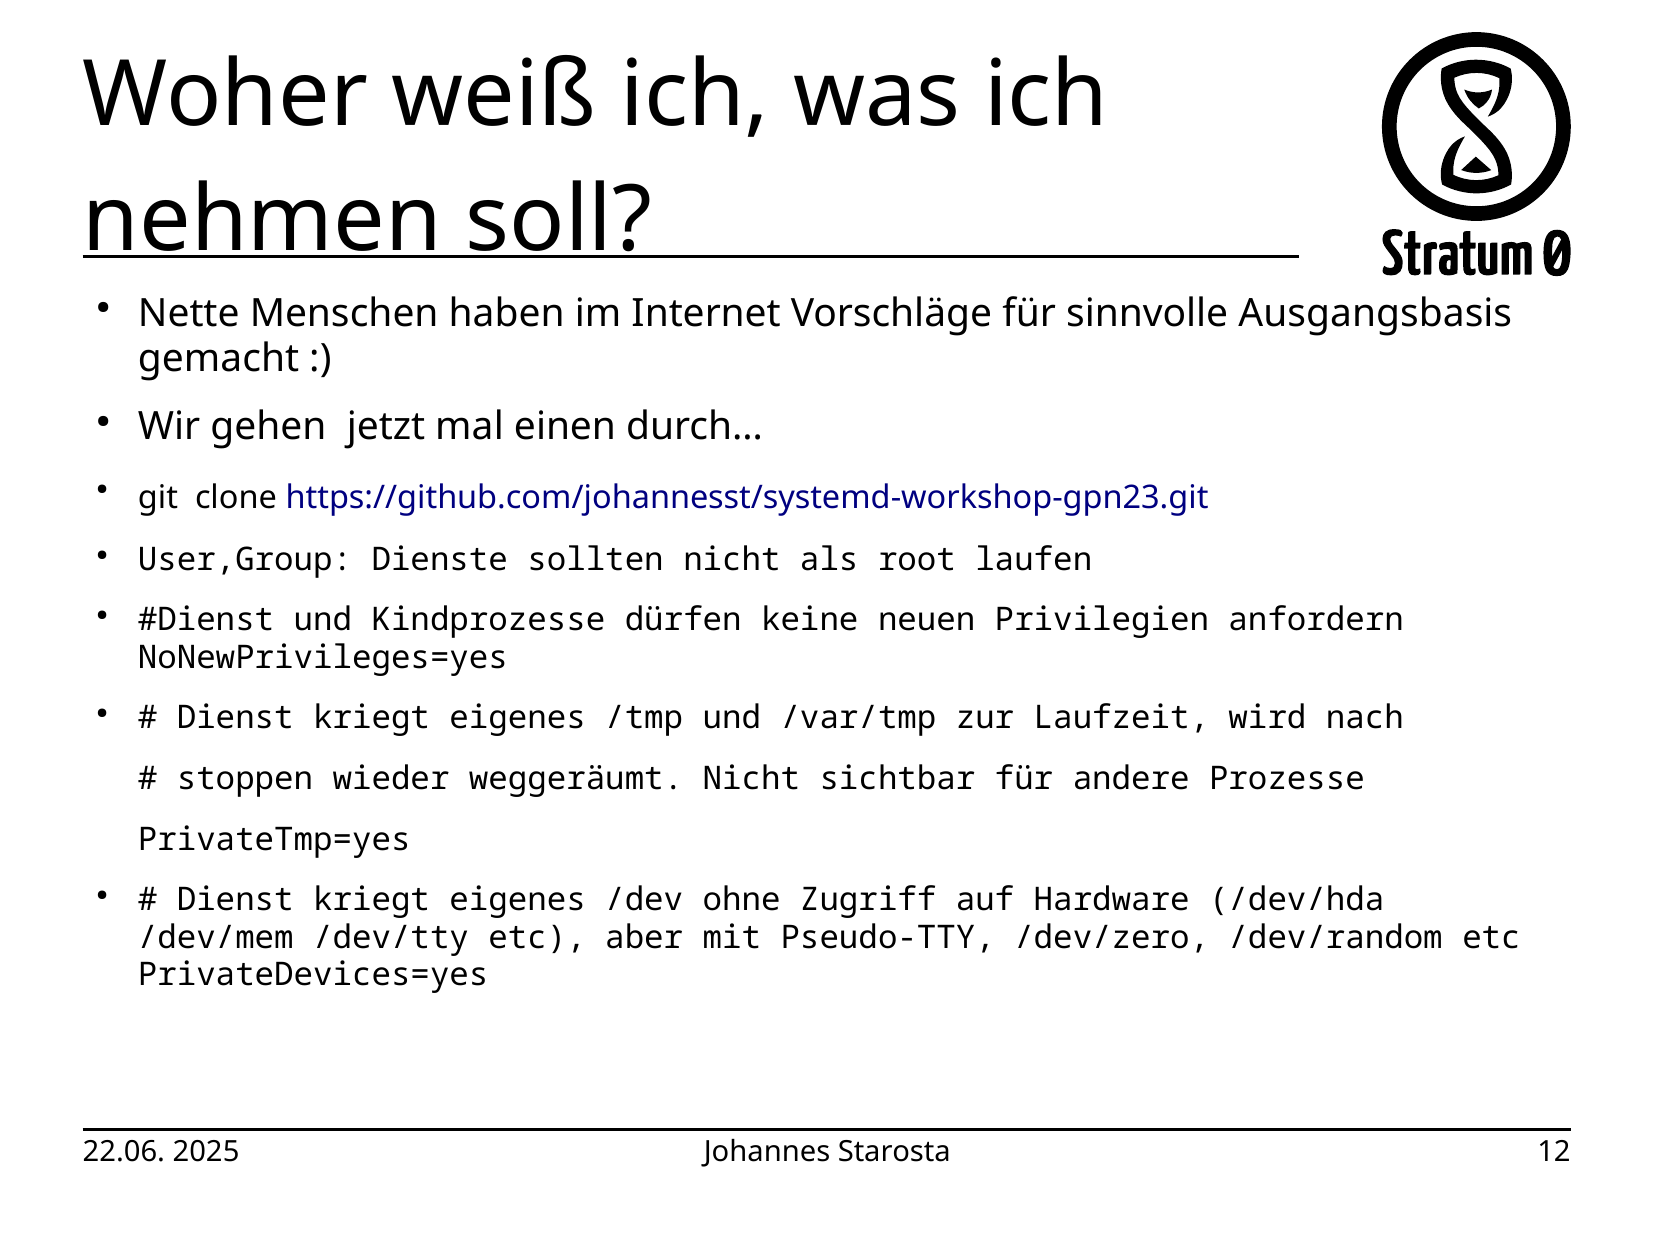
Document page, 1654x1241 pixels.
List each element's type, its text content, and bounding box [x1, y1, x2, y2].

title Woher weiß ich, was ich nehmen soll? [82, 49, 1300, 257]
list Nette Menschen haben im Internet Vorschläge für sinnvolle Ausgangsbasis gemacht :) Wir gehen jetzt mal einen durch… git clone https://github.com/johannesst/systemd-workshop-gpn23.git User,Group: Dienste sollten nicht als root laufen #Dienst und Kindprozesse dürfen keine neuen Privilegien anfordern NoNewPrivileges=yes # Dienst kriegt eigenes /tmp und /var/tmp zur Laufzeit, wird nach # stoppen wieder weggeräumt. Nicht sichtbar für andere Prozesse PrivateTmp=yes # Dienst kriegt eigenes /dev ohne Zugriff auf Hardware (/dev/hda /dev/mem /dev/tty etc), aber mit Pseudo-TTY, /dev/zero, /dev/random etc PrivateDevices=yes [82, 290, 1538, 1010]
